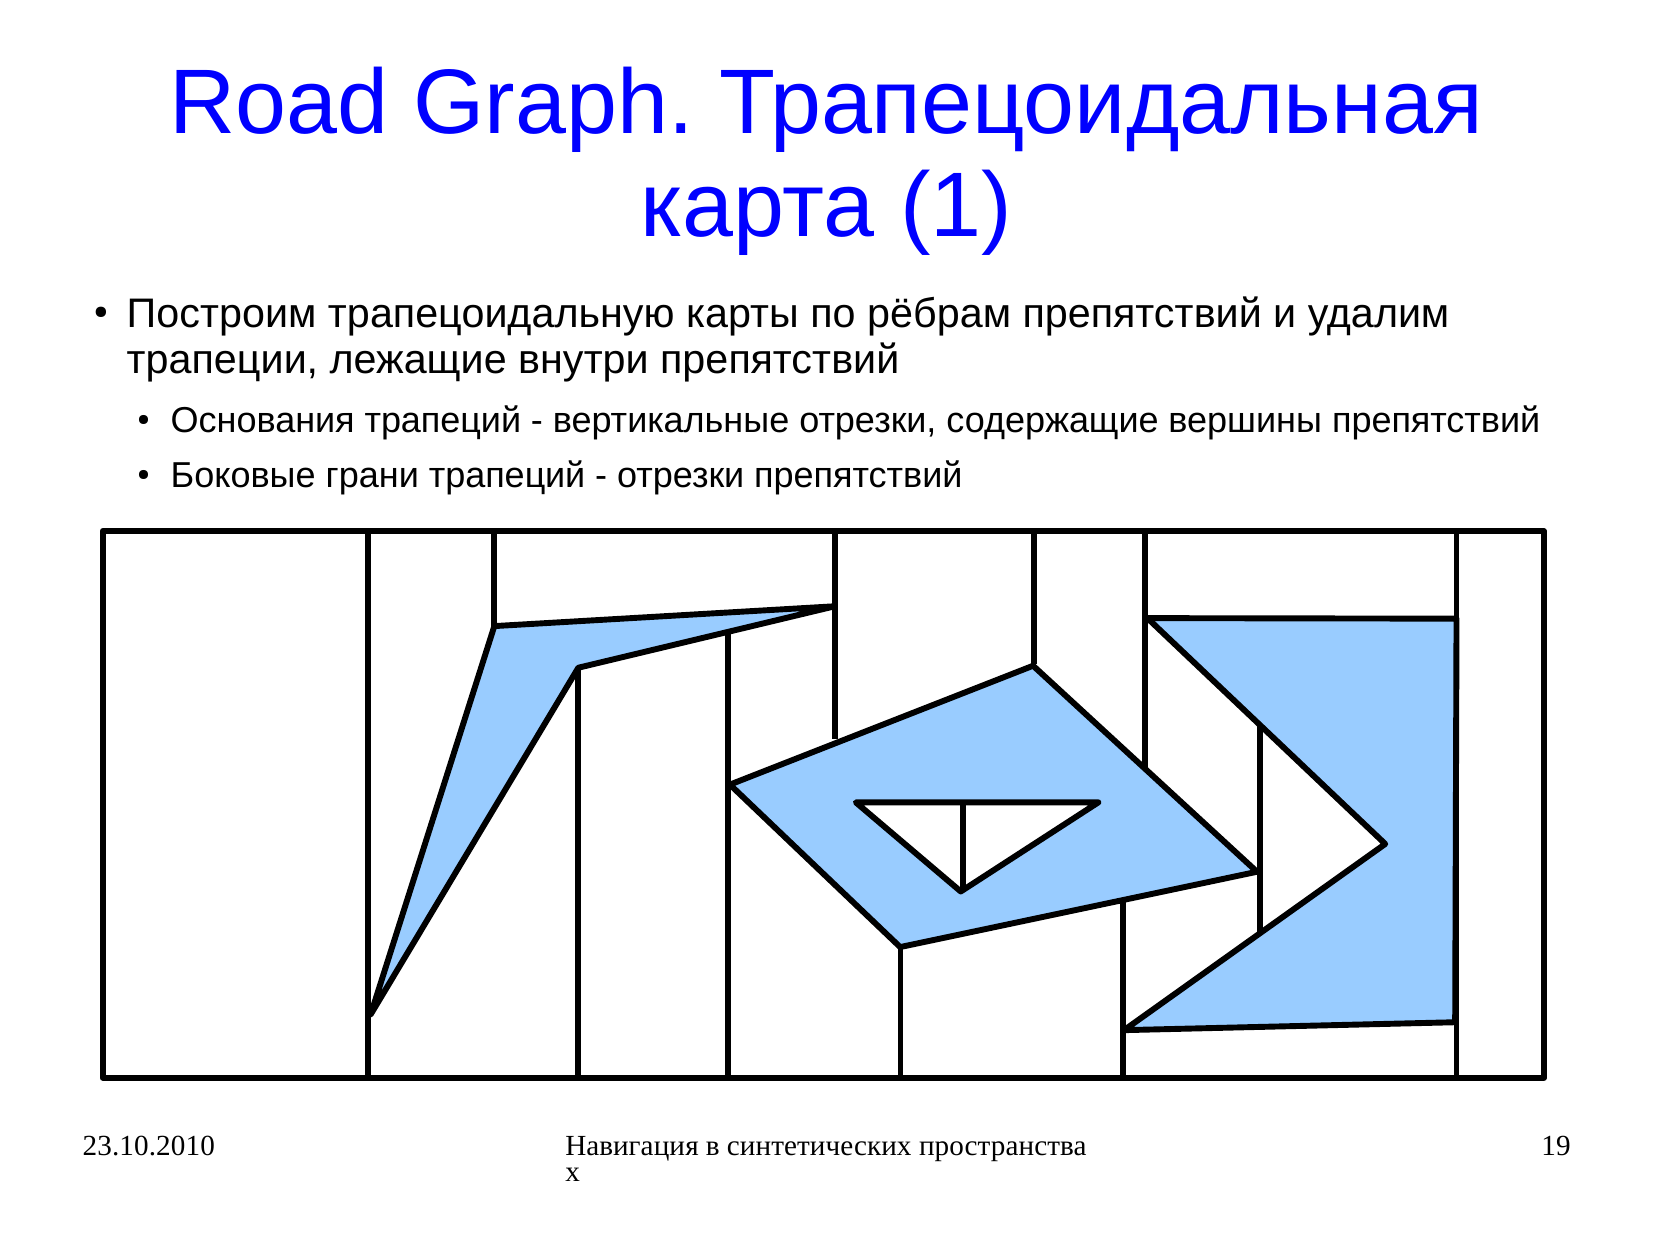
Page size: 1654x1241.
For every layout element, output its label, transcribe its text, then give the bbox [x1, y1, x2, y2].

title Road Graph. Трапецоидальная карта (1) [82, 49, 1571, 257]
text_box [1126, 618, 1454, 1031]
text_box [731, 665, 1257, 947]
list Построим трапецоидальную карты по рёбрам препятствий и удалим трапеции, лежащие внутри препятствий Основания трапеций - вертикальные отрезки, содержащие вершины препятствий Боковые грани трапеций - отрезки препятствий [82, 290, 1571, 535]
text_box [371, 606, 832, 1014]
